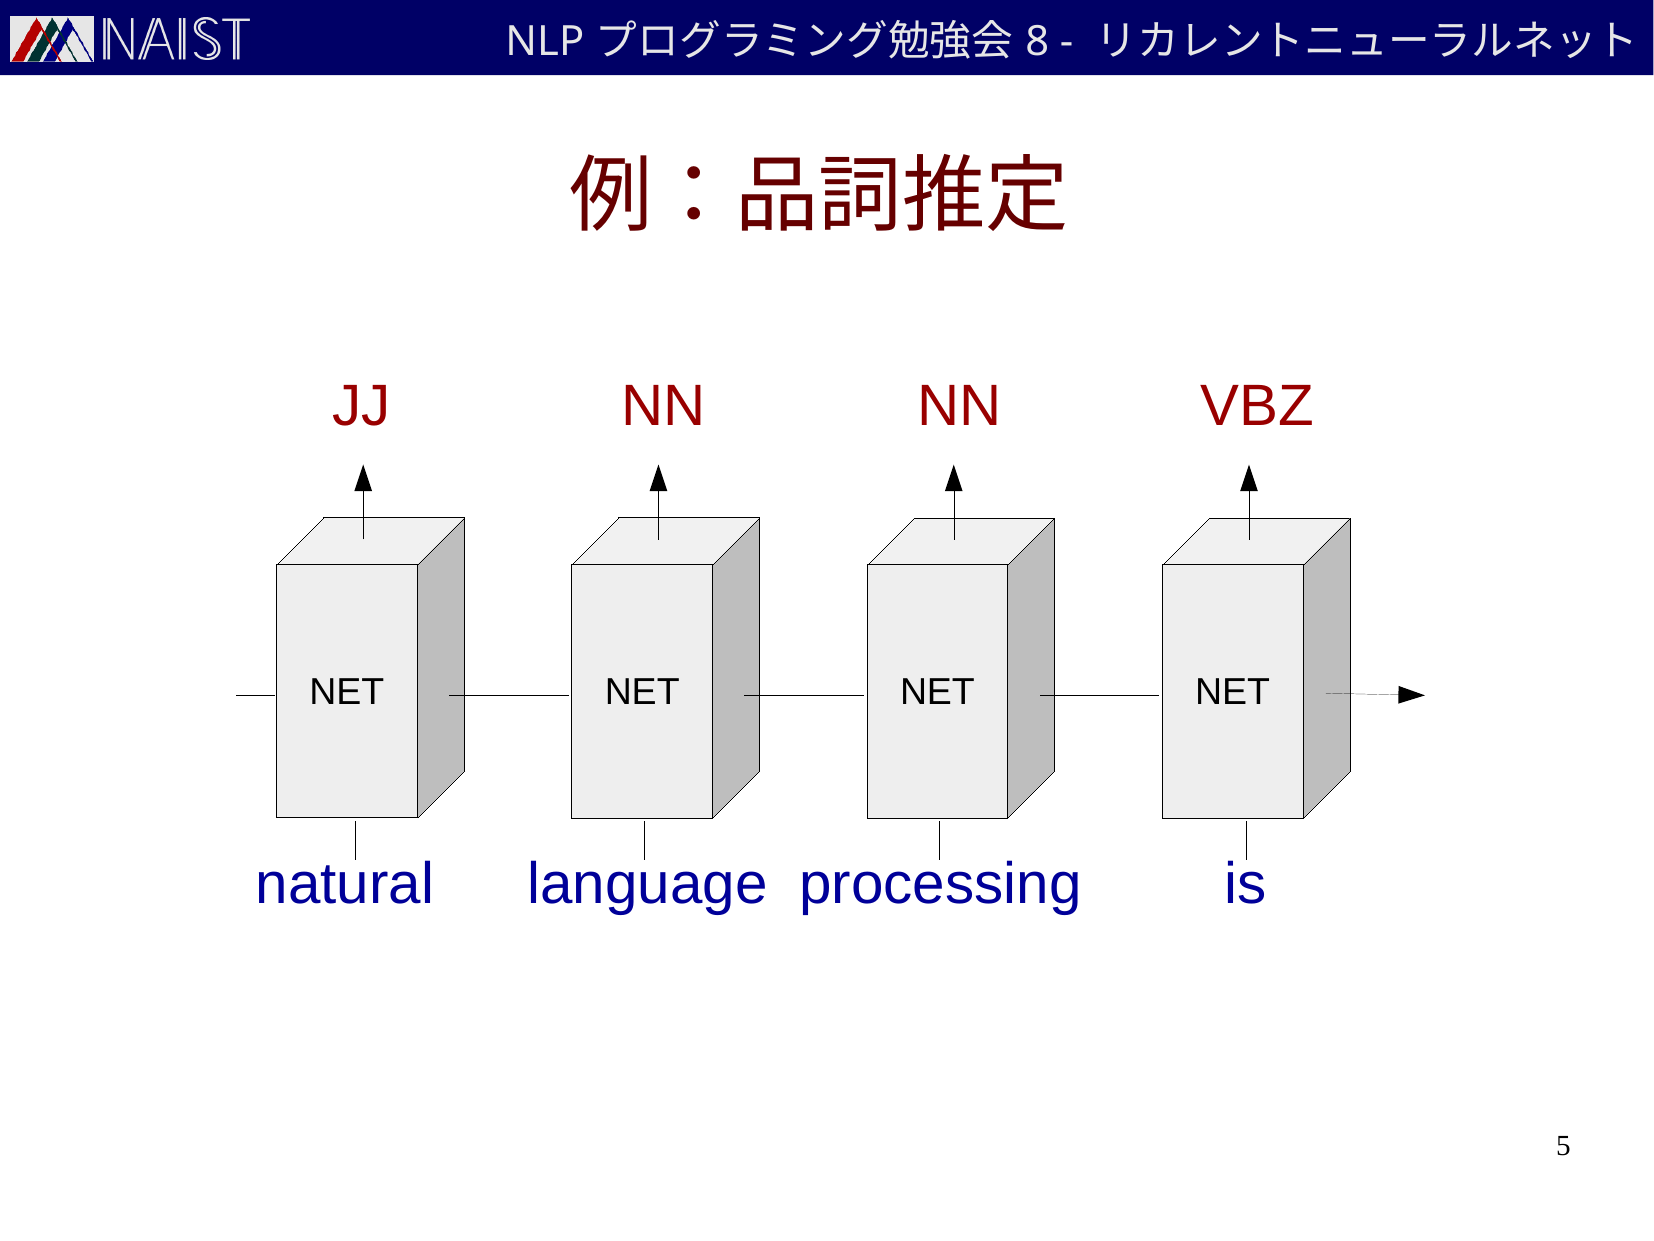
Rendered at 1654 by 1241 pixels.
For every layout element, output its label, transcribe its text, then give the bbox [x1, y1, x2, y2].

text_box JJ [317, 365, 406, 460]
text_box NET [867, 565, 1007, 819]
text_box δo,2 [276, 517, 464, 565]
text_box δo,1 [1162, 518, 1349, 565]
text_box VBZ [1186, 365, 1330, 460]
text_box δ [571, 517, 759, 565]
text_box δ [867, 518, 1053, 565]
text_box NET [1162, 565, 1303, 819]
text_box NN [902, 365, 1017, 460]
text_box processing [784, 843, 1097, 938]
text_box NET [571, 565, 712, 819]
text_box natural [240, 843, 450, 938]
text_box language [512, 843, 783, 938]
picture [10, 16, 94, 62]
text_box NET [276, 565, 417, 818]
picture [102, 17, 251, 60]
title 例：品詞推定 [75, 92, 1564, 285]
text_box NN [607, 365, 722, 460]
text_box is [1209, 843, 1288, 938]
